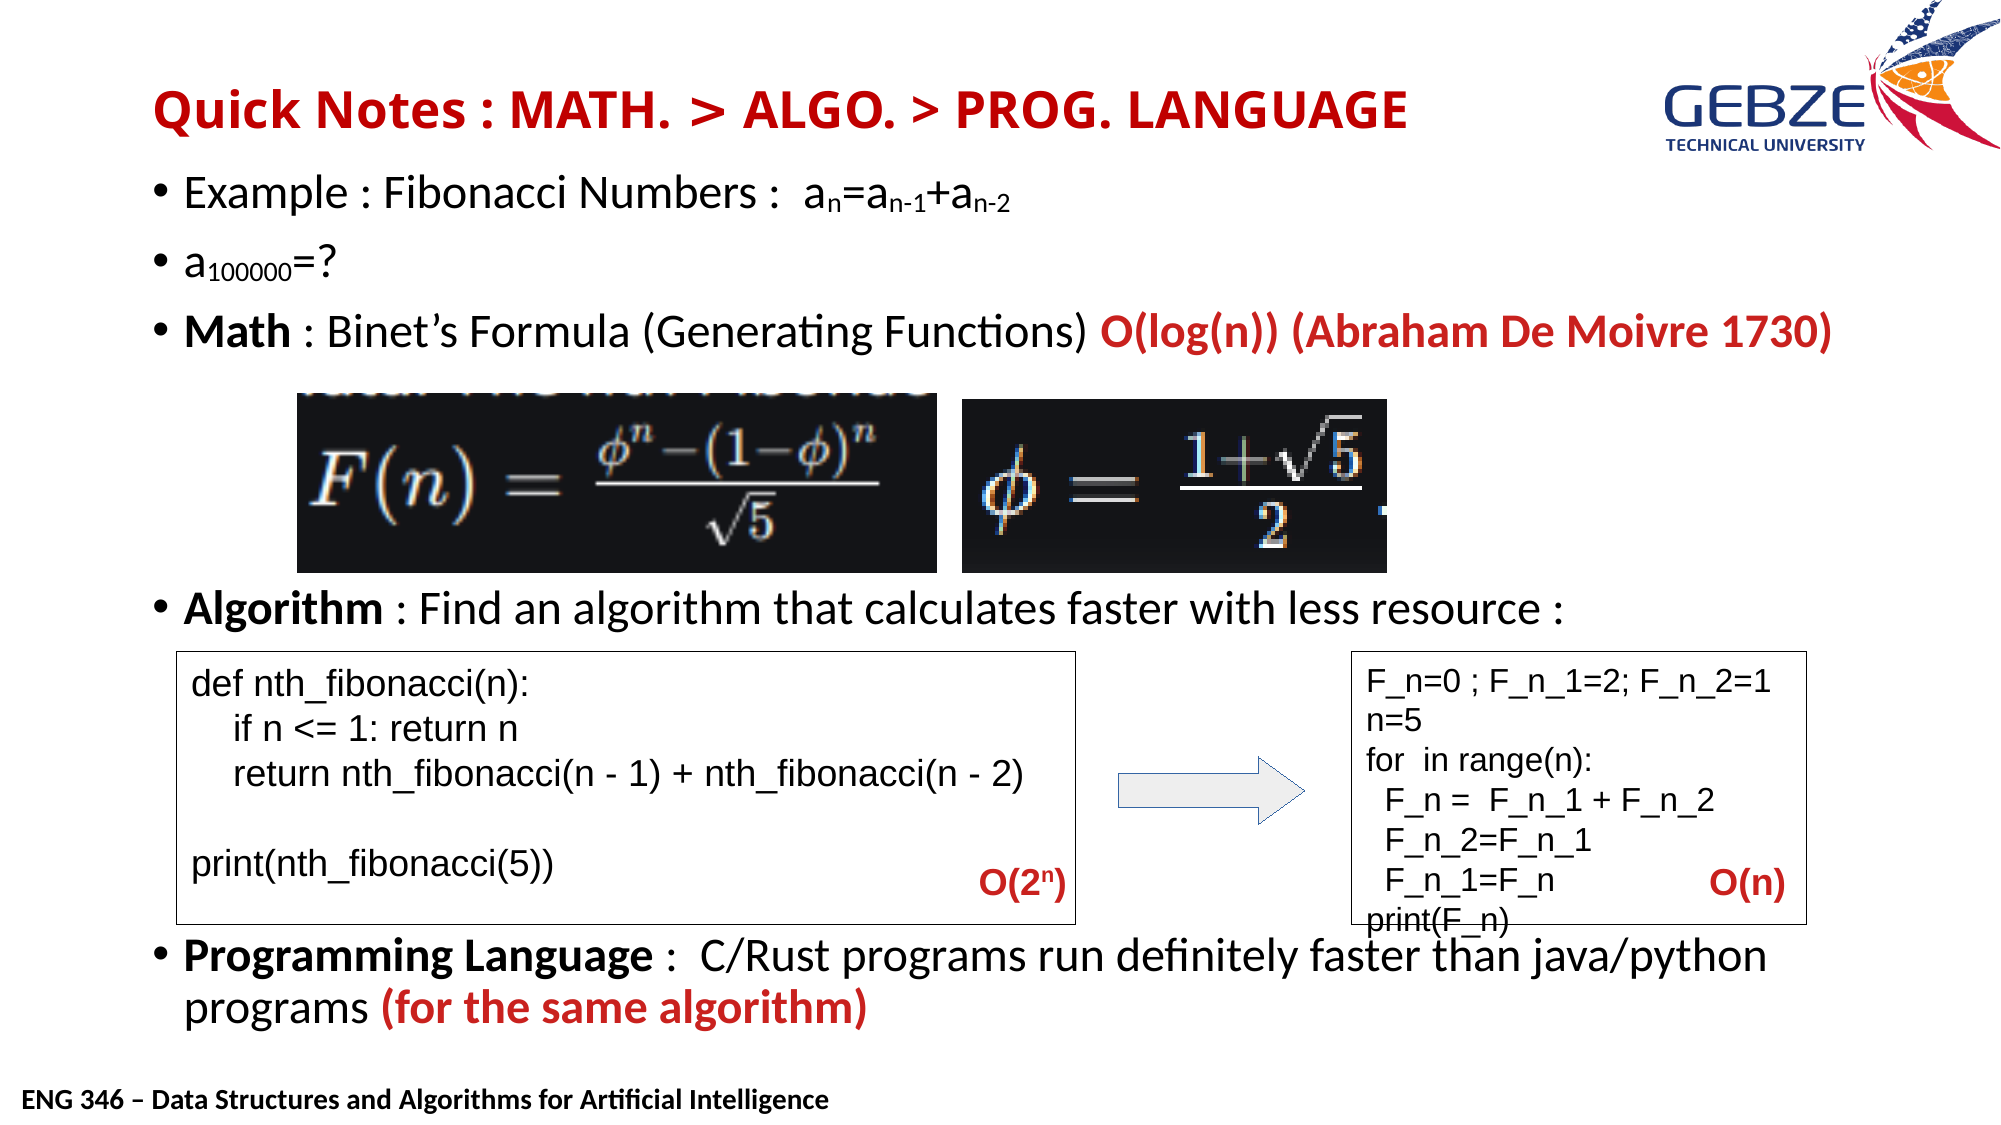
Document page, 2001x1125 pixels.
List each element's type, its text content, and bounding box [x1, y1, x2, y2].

text_box [1118, 756, 1305, 825]
picture [297, 393, 937, 573]
text_box O(2n) [963, 850, 1095, 949]
text_box F_n=0 ; F_n_1=2; F_n_2=1 n=5 for in range(n): F_n = F_n_1 + F_n_2 F_n_2=F_n_1 F_n_1=F_n print(F_n) [1351, 651, 1807, 925]
text_box O(n) [1694, 850, 1807, 925]
title Quick Notes : MATH. > ALGO. > PROG. LANGUAGE [137, 59, 1650, 159]
text_box def nth_fibonacci(n): if n <= 1: return n return nth_fibonacci(n - 1) + nth_fibonacci(n - 2) print(nth_fibonacci(5)) [176, 651, 1076, 925]
picture [962, 399, 1387, 573]
picture [1665, 0, 2001, 151]
list Example : Fibonacci Numbers : an=an-1+an-2 a100000=? Math : Binet’s Formula (Generating Functions) O(log(n)) (Abraham De Moivre 1730) Algorithm : Find an algorithm that calculates faster with less resource : Programming Language : C/Rust programs run definitely faster than java/python programs (for the same algorithm) [137, 159, 1862, 1065]
